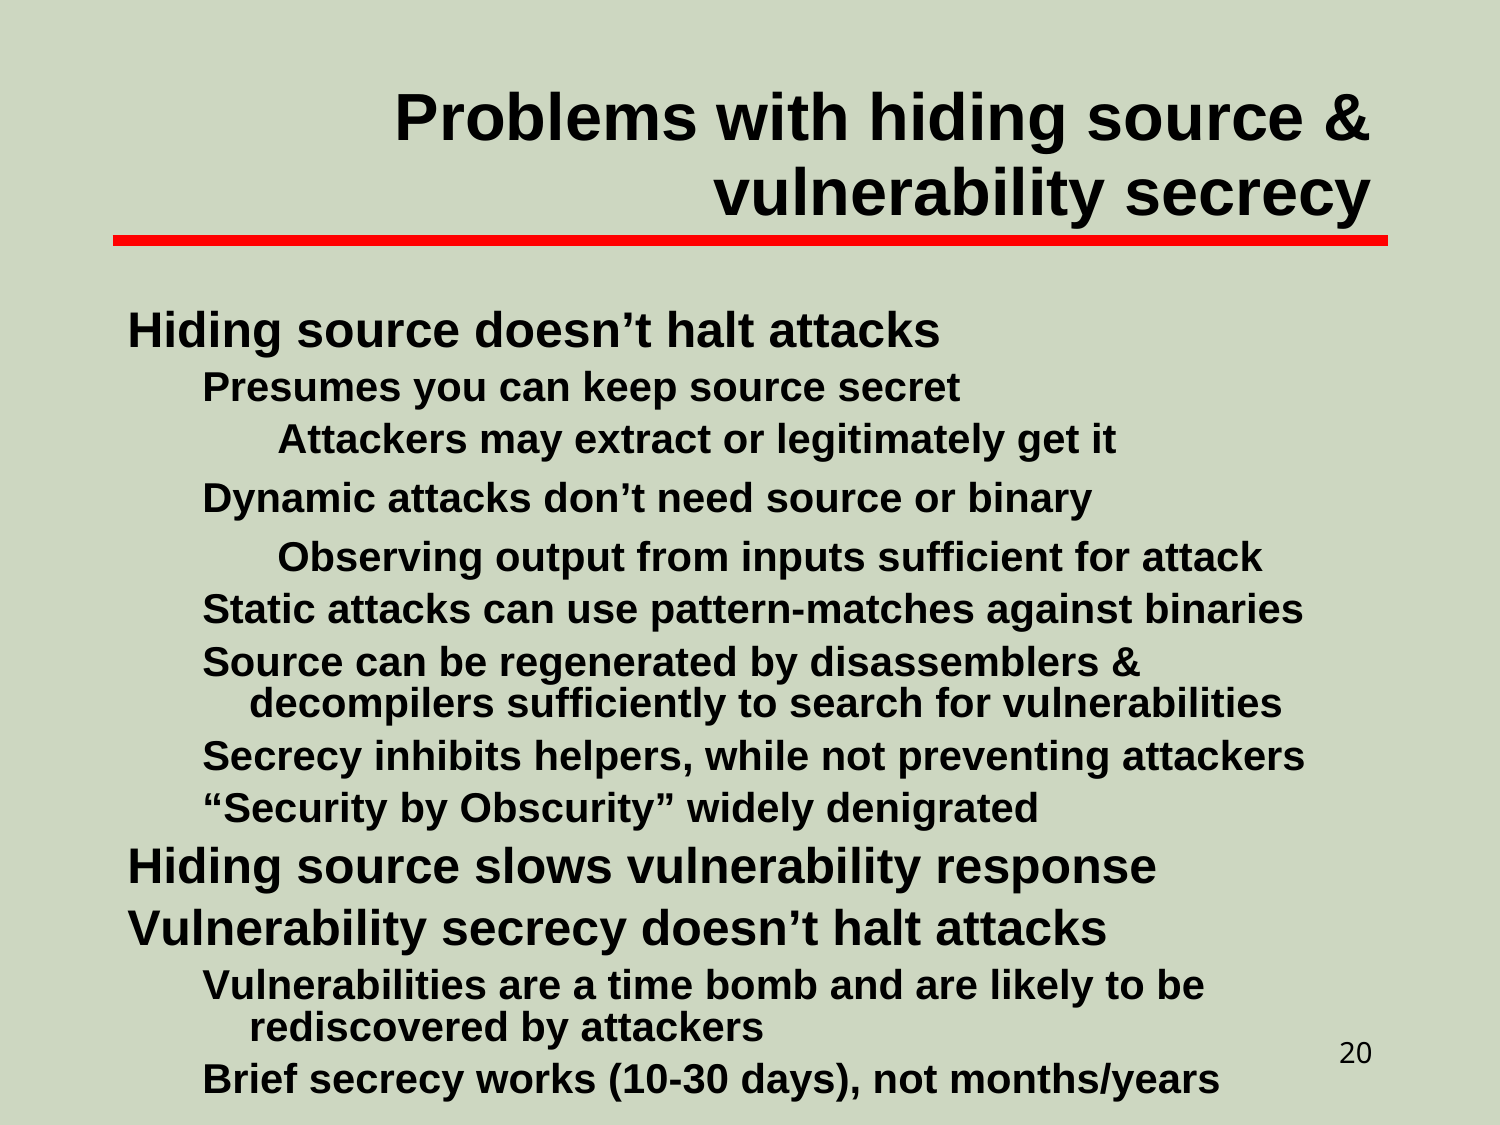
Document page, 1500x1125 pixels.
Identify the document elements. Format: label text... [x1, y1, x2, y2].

title Problems with hiding source & vulnerability secrecy [337, 72, 1388, 238]
list Hiding source doesn’t halt attacks Presumes you can keep source secret Attackers may extract or legitimately get it Dynamic attacks don’t need source or binary Observing output from inputs sufficient for attack Static attacks can use pattern-matches against binaries Source can be regenerated by disassemblers & decompilers sufficiently to search for vulnerabilities Secrecy inhibits helpers, while not preventing attackers “Security by Obscurity” widely denigrated Hiding source slows vulnerability response Vulnerability secrecy doesn’t halt attacks Vulnerabilities are a time bomb and are likely to be rediscovered by attackers Brief secrecy works (10-30 days), not months/years [112, 299, 1388, 1116]
